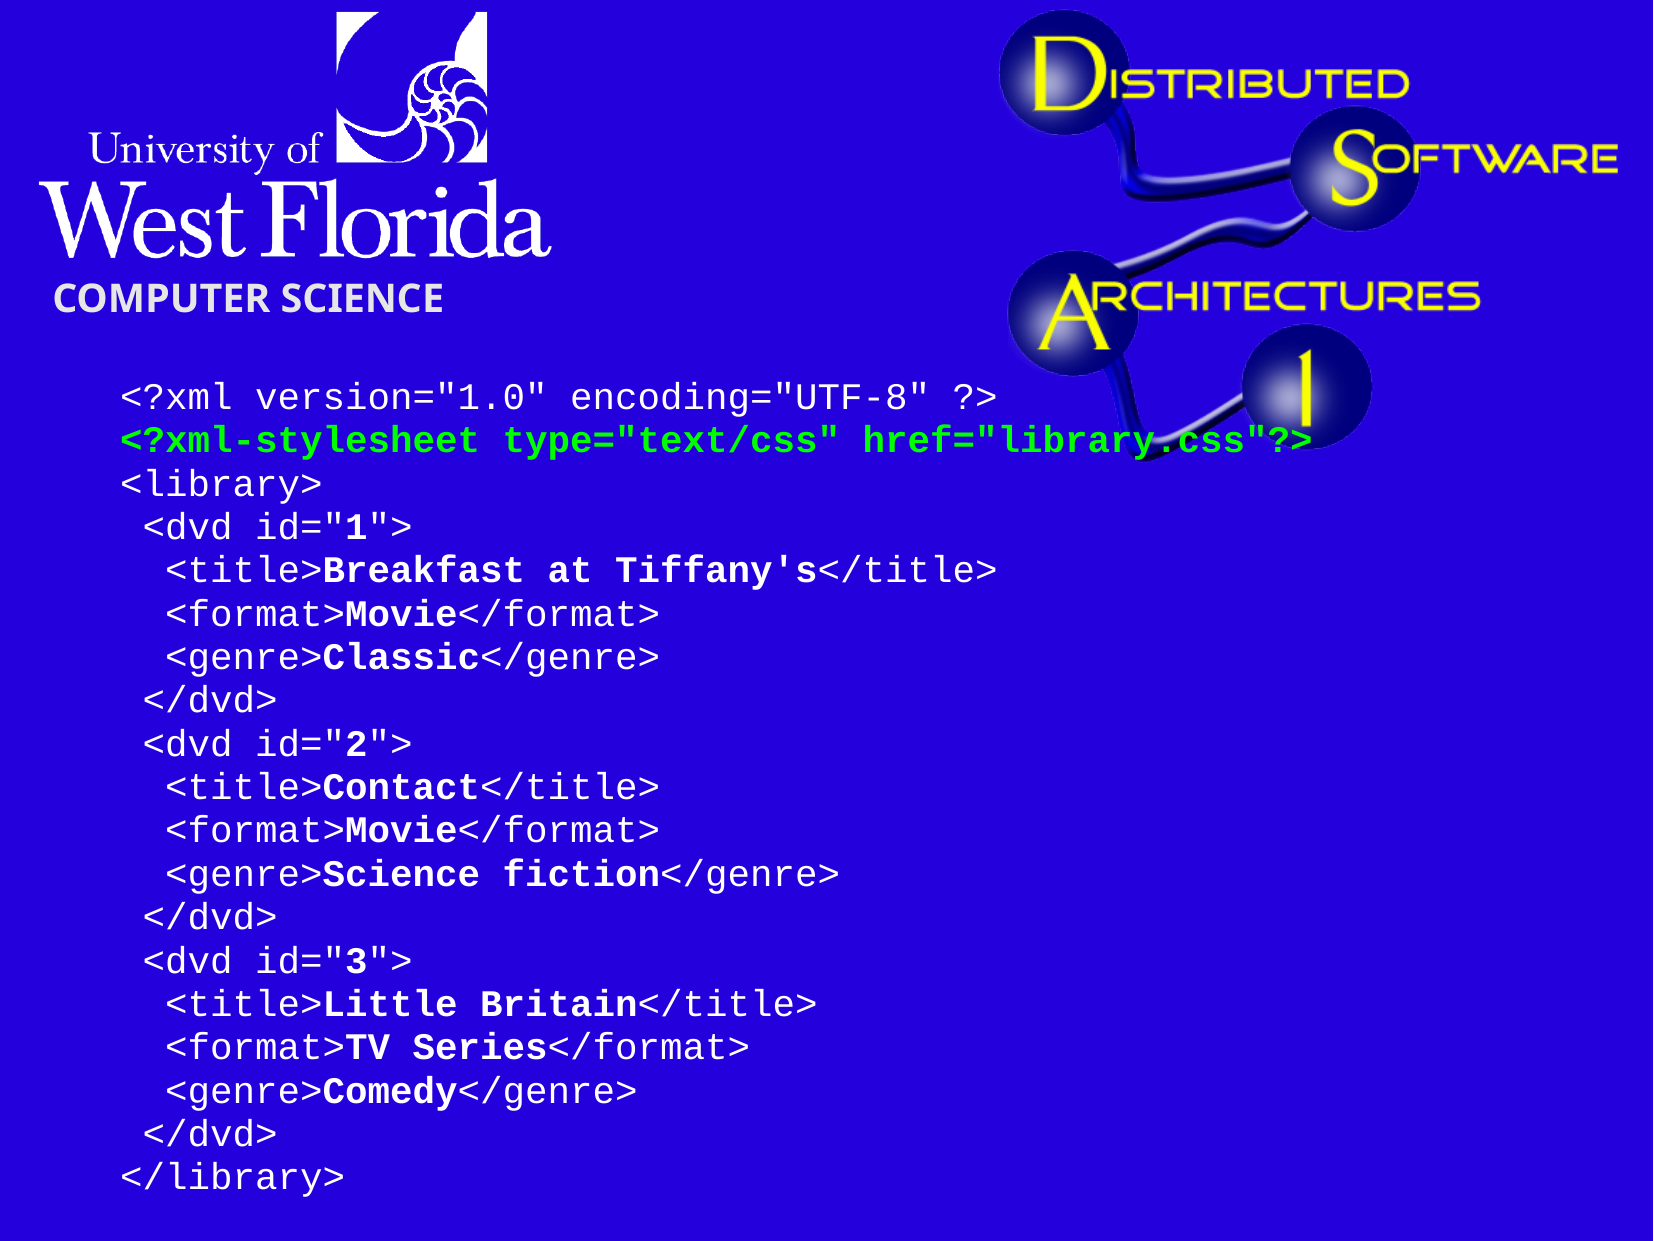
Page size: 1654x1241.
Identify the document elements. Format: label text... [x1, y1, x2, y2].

text_box COMPUTER SCIENCE [37, 262, 563, 334]
text_box <?xml version="1.0" encoding="UTF-8" ?> <?xml-stylesheet type="text/css" href="library.css"?> <library> <dvd id="1"> <title>Breakfast at Tiffany's</title> <format>Movie</format> <genre>Classic</genre> </dvd> <dvd id="2"> <title>Contact</title> <format>Movie</format> <genre>Science fiction</genre> </dvd> <dvd id="3"> <title>Little Britain</title> <format>TV Series</format> <genre>Comedy</genre> </dvd> </library> [105, 375, 1463, 1205]
picture [37, 0, 559, 262]
picture [910, 0, 1653, 506]
